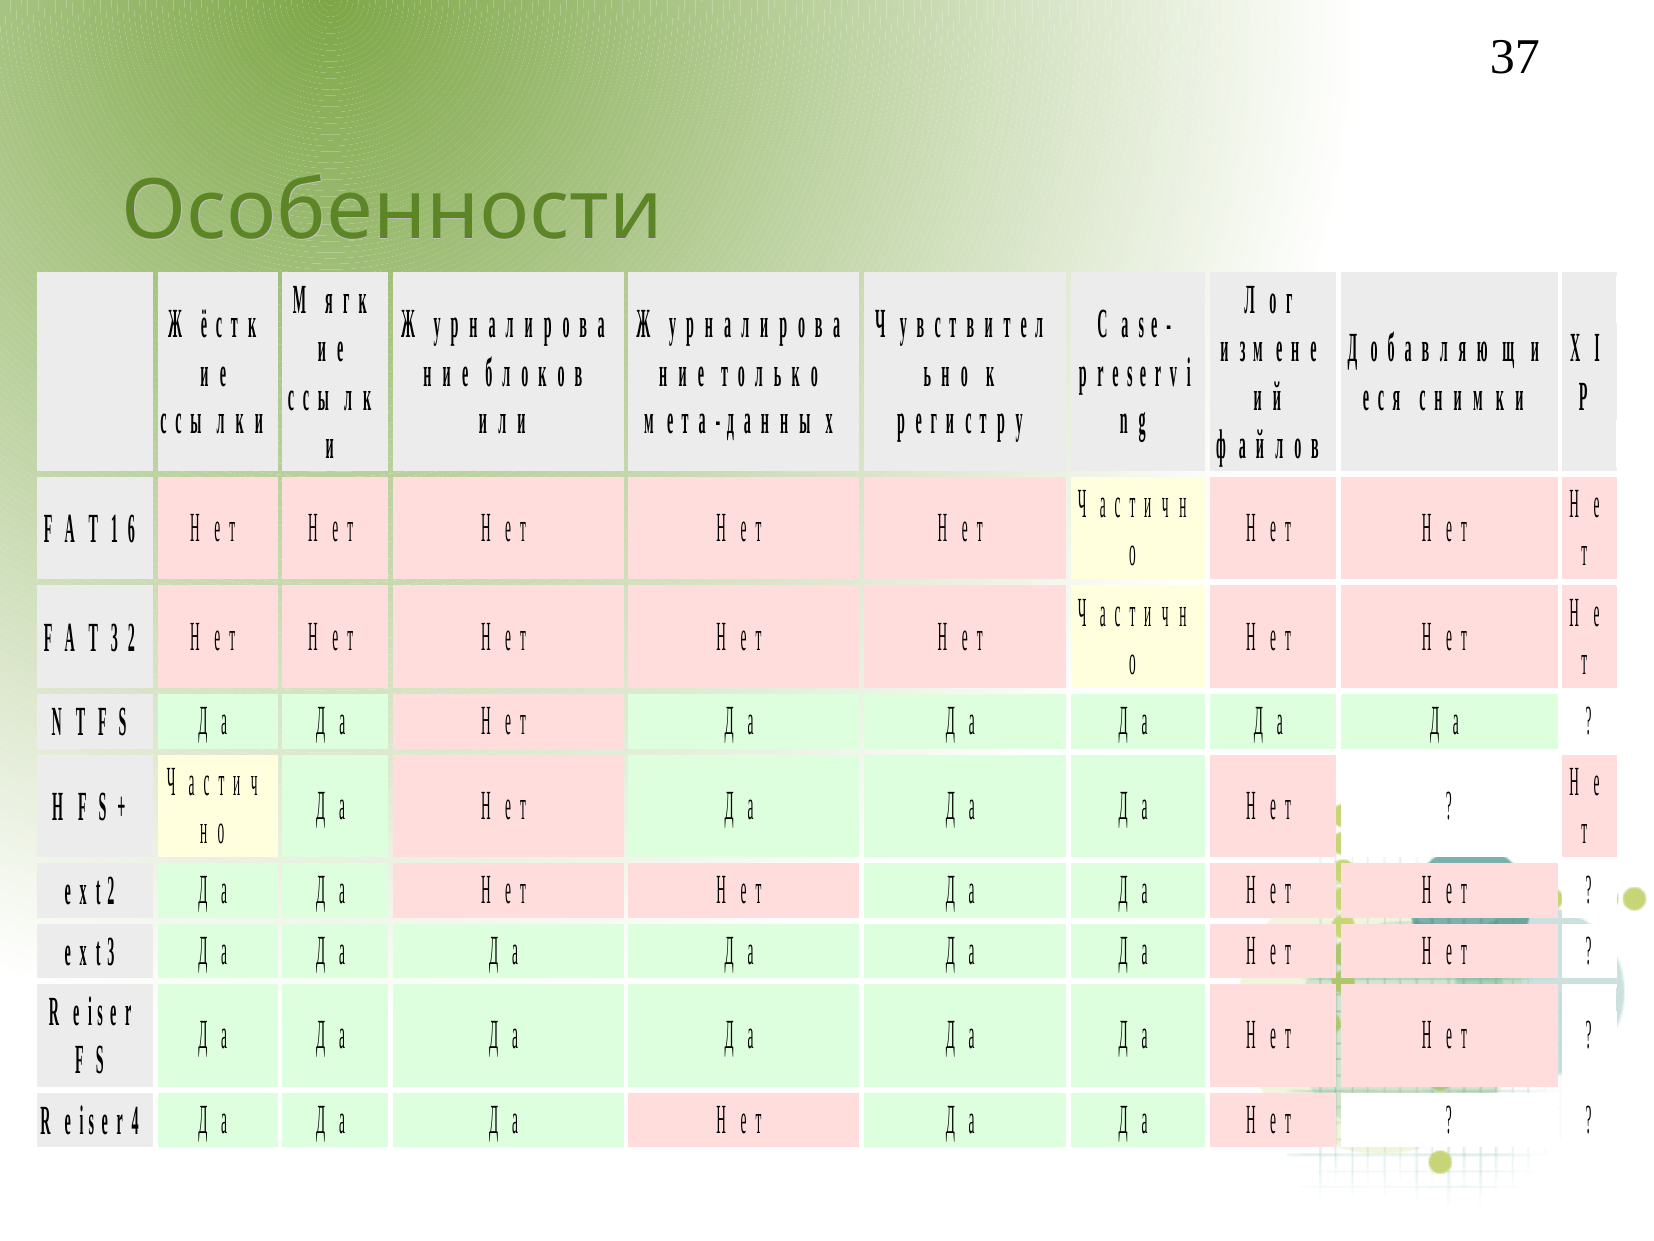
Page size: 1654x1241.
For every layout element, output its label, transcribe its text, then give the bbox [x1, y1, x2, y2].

title Особенности [121, 102, 1534, 265]
picture [29, 265, 1654, 1211]
text_box <номер> [1500, 29, 1654, 89]
